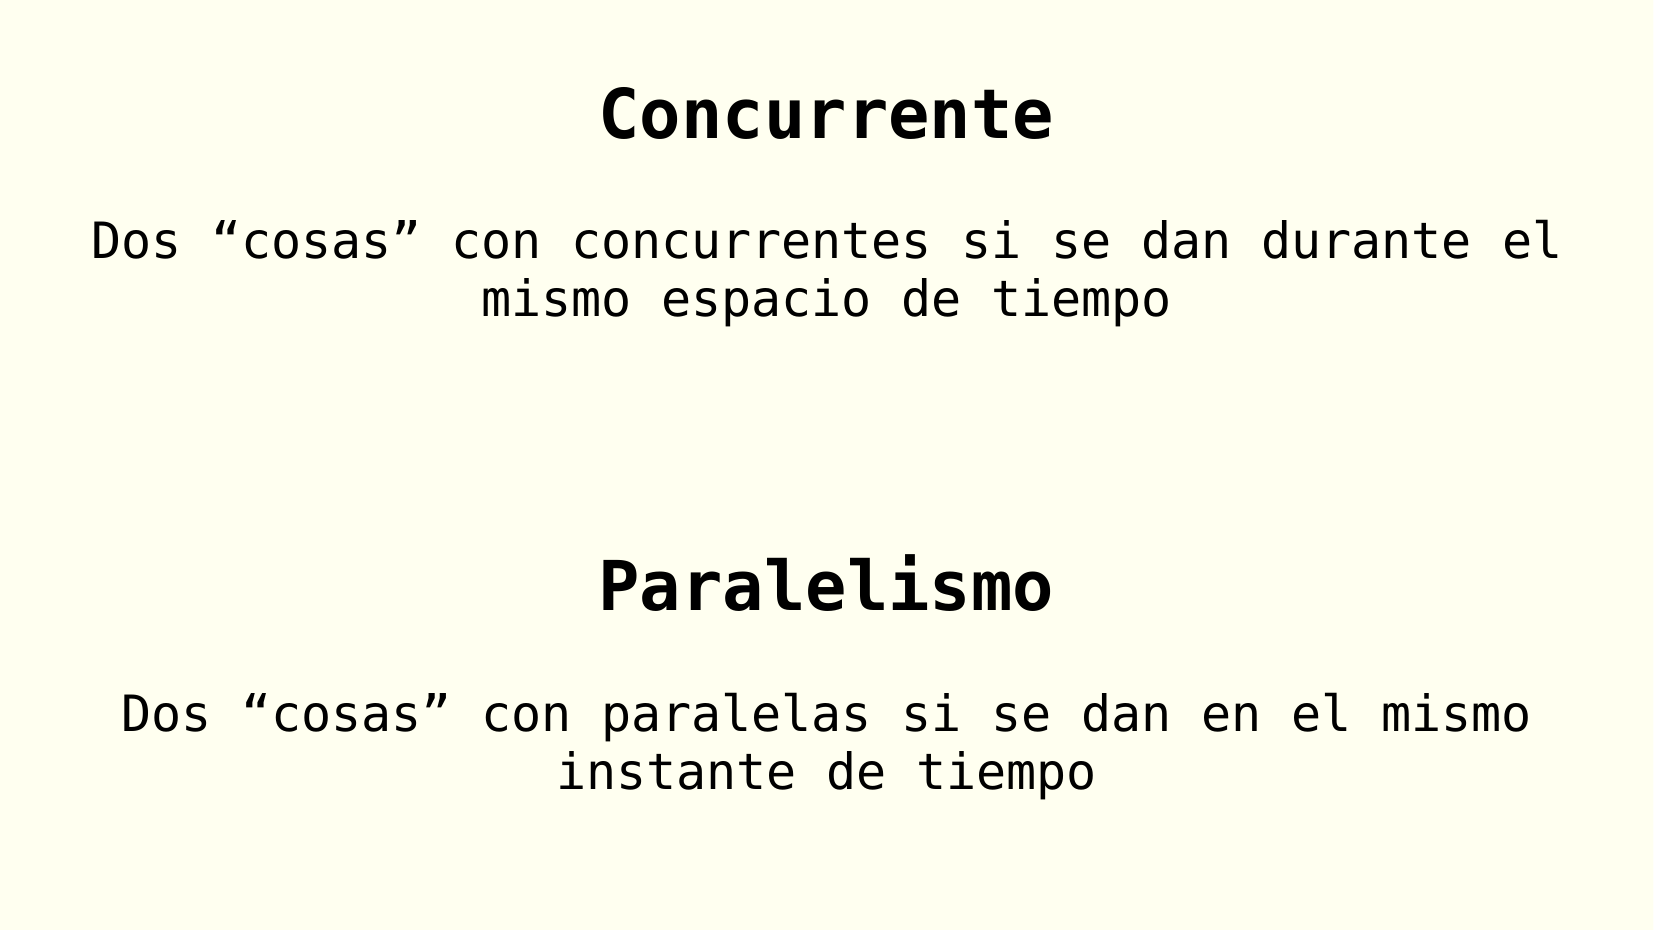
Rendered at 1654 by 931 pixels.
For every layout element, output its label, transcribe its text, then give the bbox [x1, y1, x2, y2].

title Paralelismo [82, 509, 1571, 665]
title Concurrente [82, 37, 1571, 193]
text_box Dos “cosas” con paralelas si se dan en el mismo instante de tiempo [24, 684, 1629, 802]
text_box Dos “cosas” con concurrentes si se dan durante el mismo espacio de tiempo [24, 212, 1629, 329]
